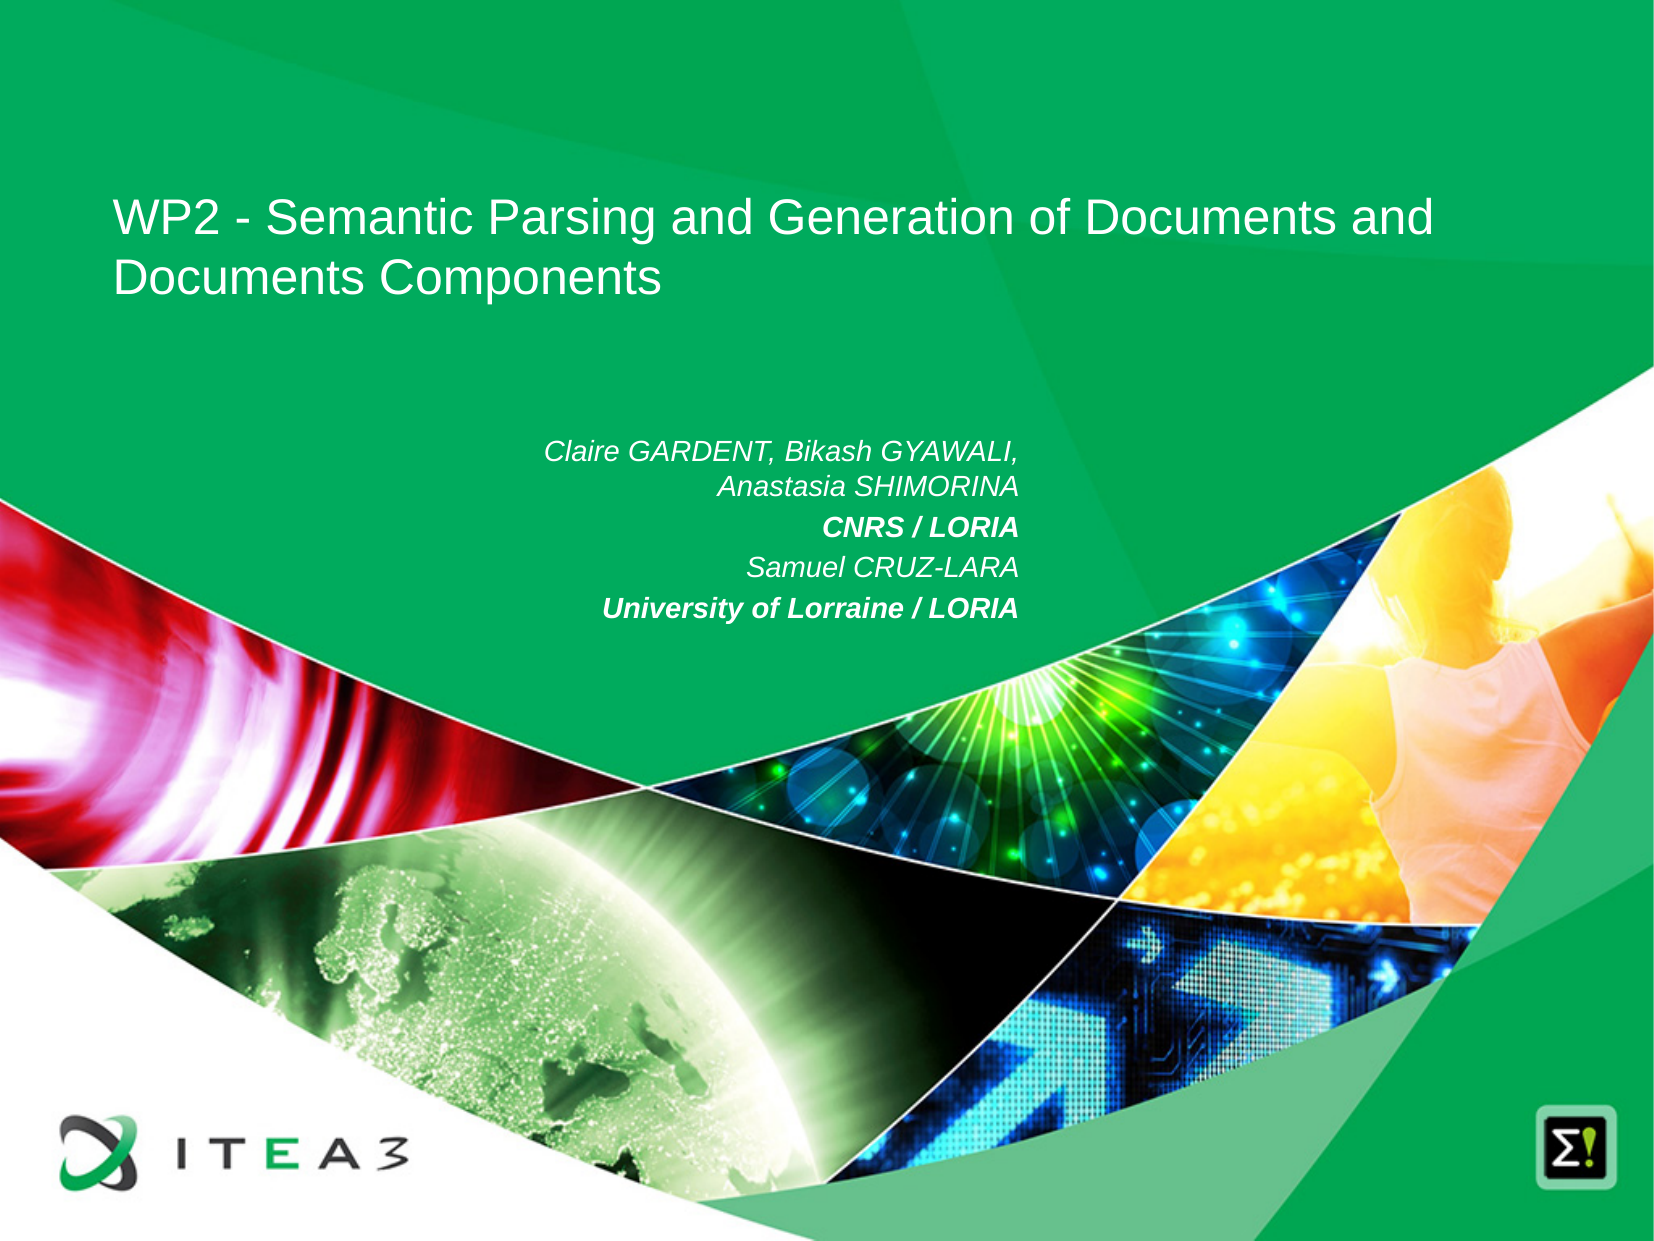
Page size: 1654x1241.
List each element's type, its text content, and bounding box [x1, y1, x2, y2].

picture [0, 0, 1654, 1241]
subtitle WP2 - Semantic Parsing and Generation of Documents and Documents Components [97, 177, 1478, 334]
text_box Claire GARDENT, Bikash GYAWALI, Anastasia SHIMORINA CNRS / LORIA Samuel CRUZ-LARA University of Lorraine / LORIA [436, 424, 1036, 646]
